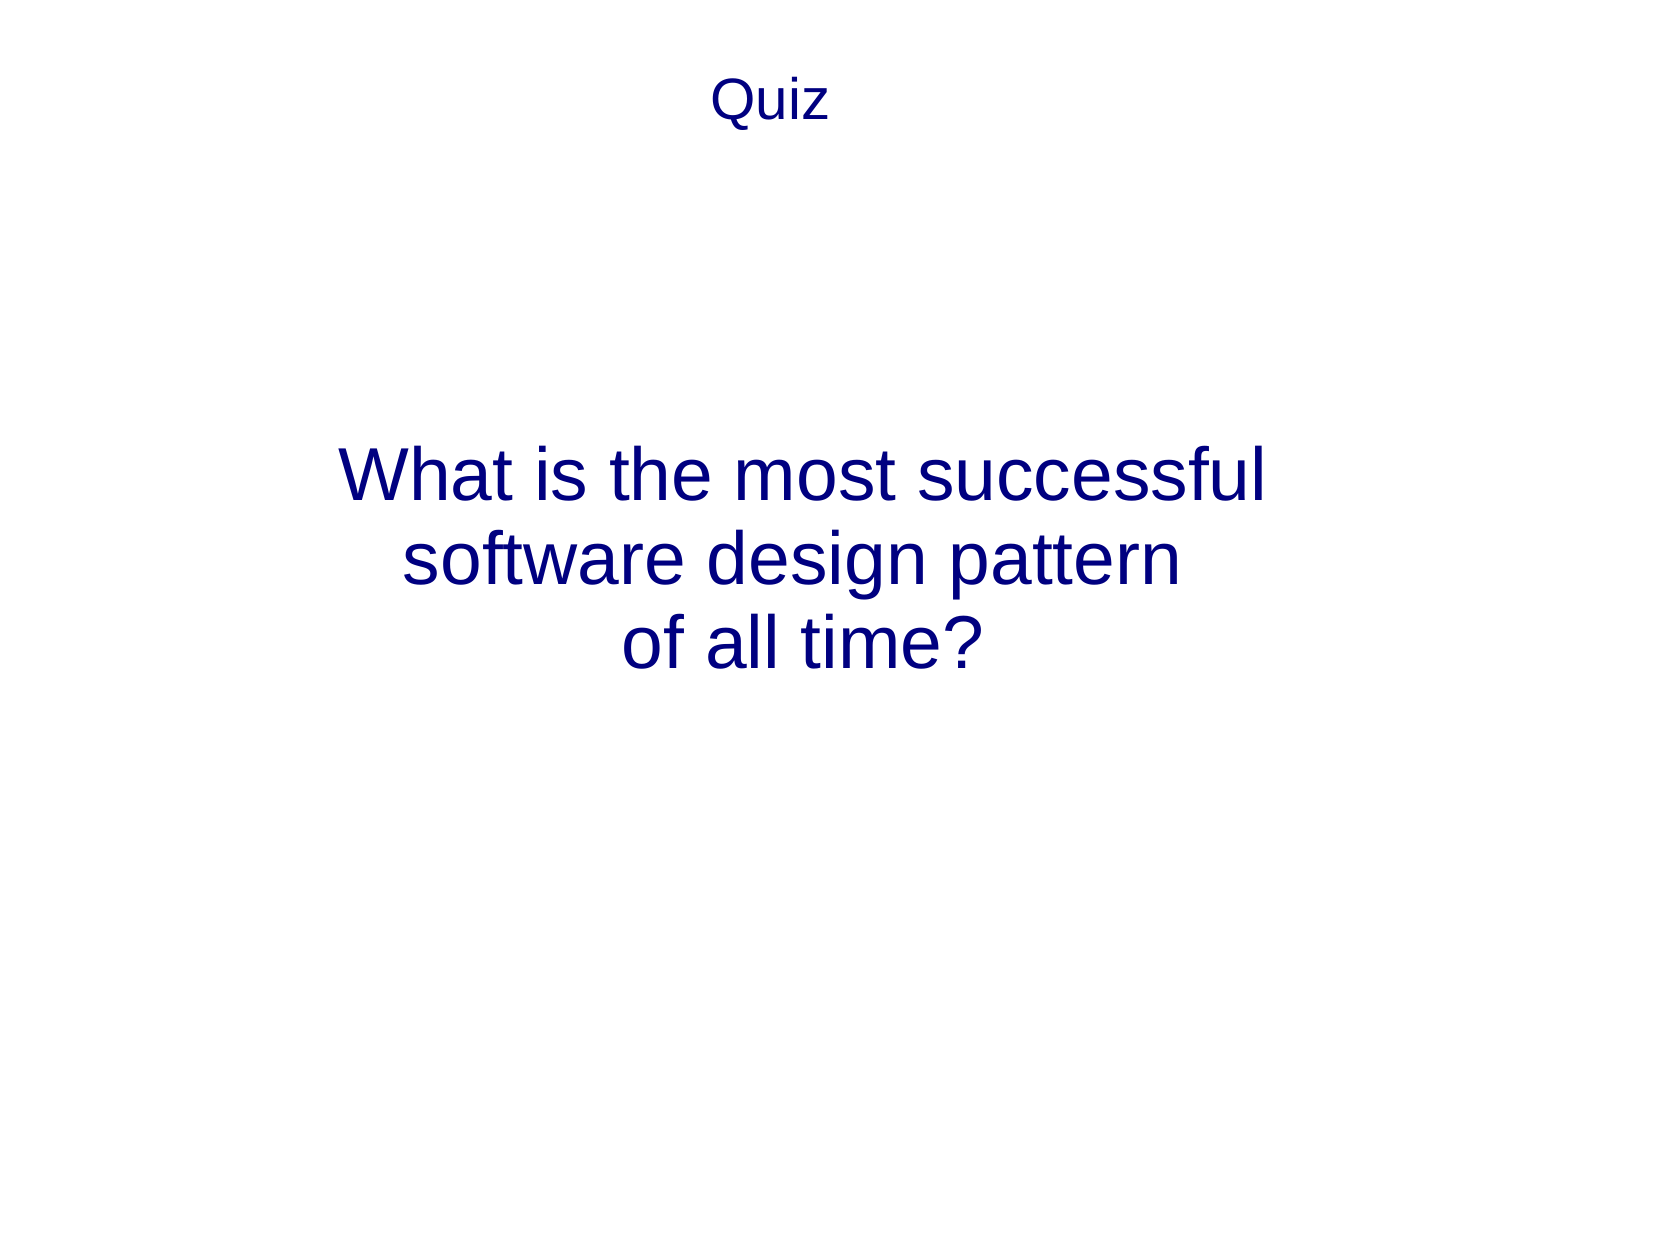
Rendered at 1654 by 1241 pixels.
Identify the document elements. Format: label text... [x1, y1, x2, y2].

text_box Quiz [448, 59, 1093, 139]
text_box What is the most successful software design pattern of all time? [307, 425, 1300, 777]
